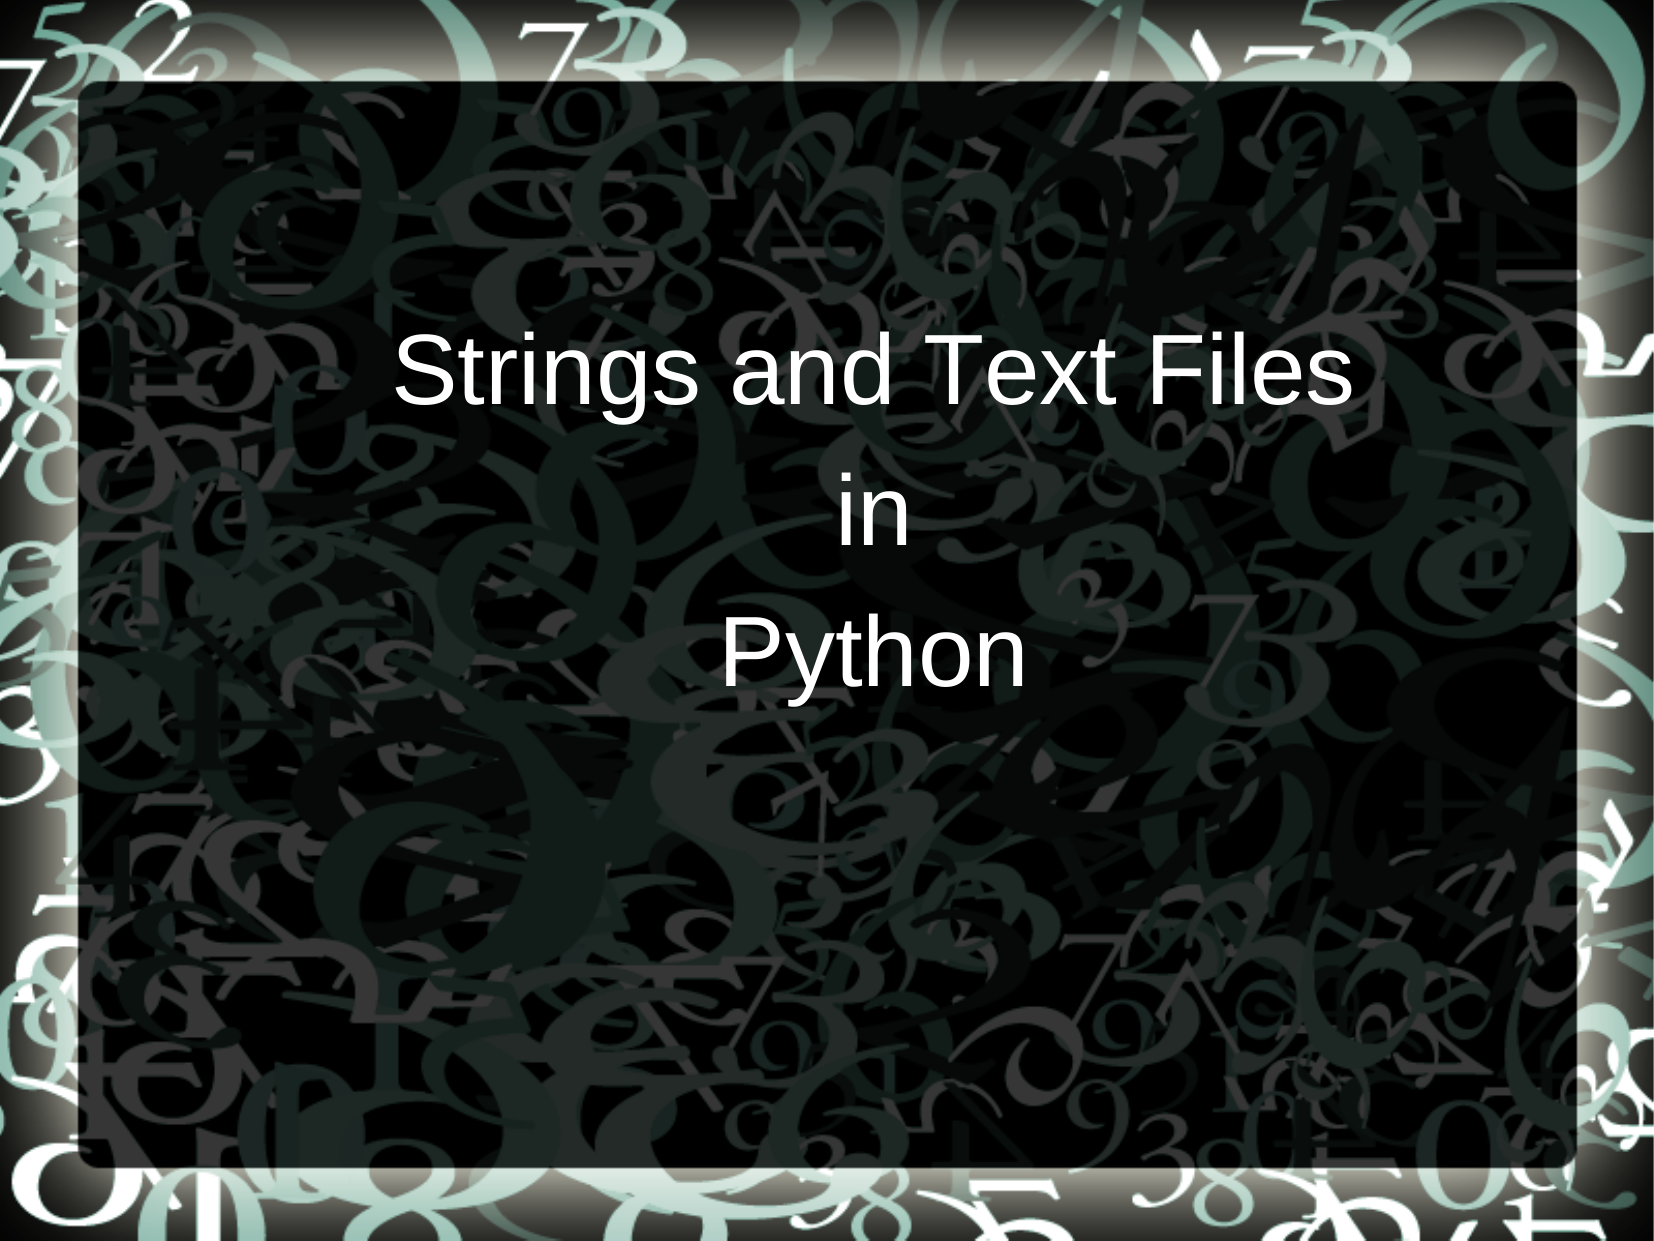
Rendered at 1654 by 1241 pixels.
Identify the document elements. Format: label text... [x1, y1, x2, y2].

list Strings and Text Files in Python [118, 313, 1542, 1133]
picture [0, 0, 1654, 1241]
